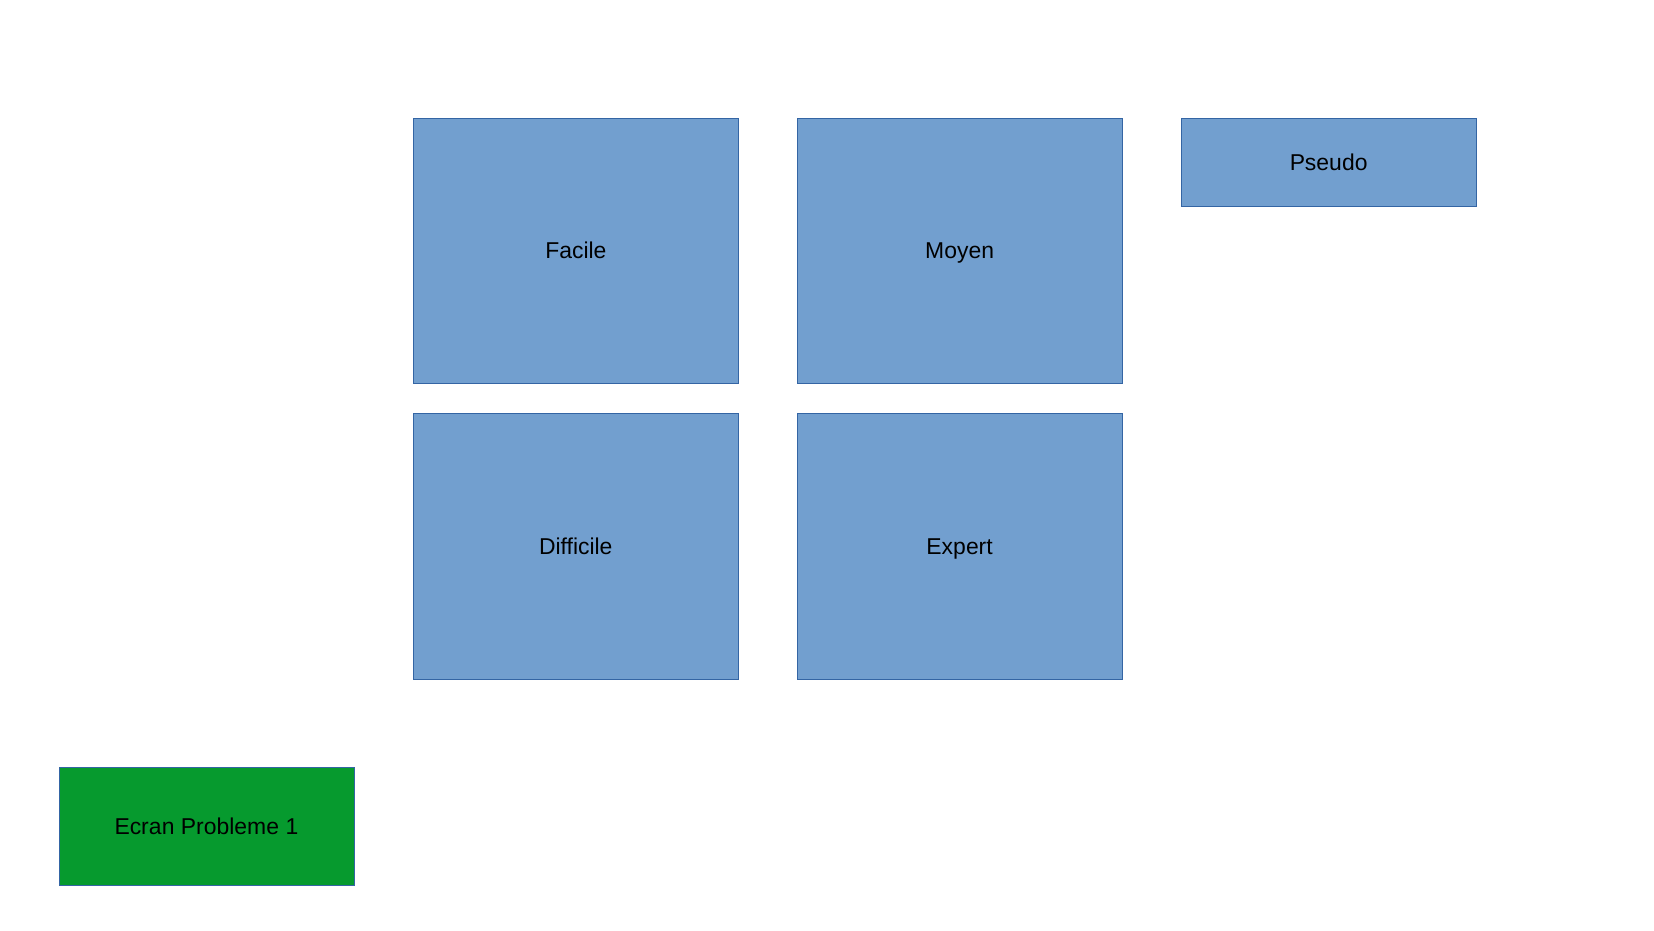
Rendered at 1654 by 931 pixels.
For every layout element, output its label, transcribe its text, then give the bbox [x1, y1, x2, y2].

text_box Difficile [413, 413, 739, 680]
text_box Moyen [797, 118, 1123, 384]
text_box Expert [797, 413, 1123, 680]
text_box Pseudo [1181, 118, 1477, 207]
text_box Facile [413, 118, 739, 384]
text_box Ecran Probleme 1 [59, 767, 355, 886]
